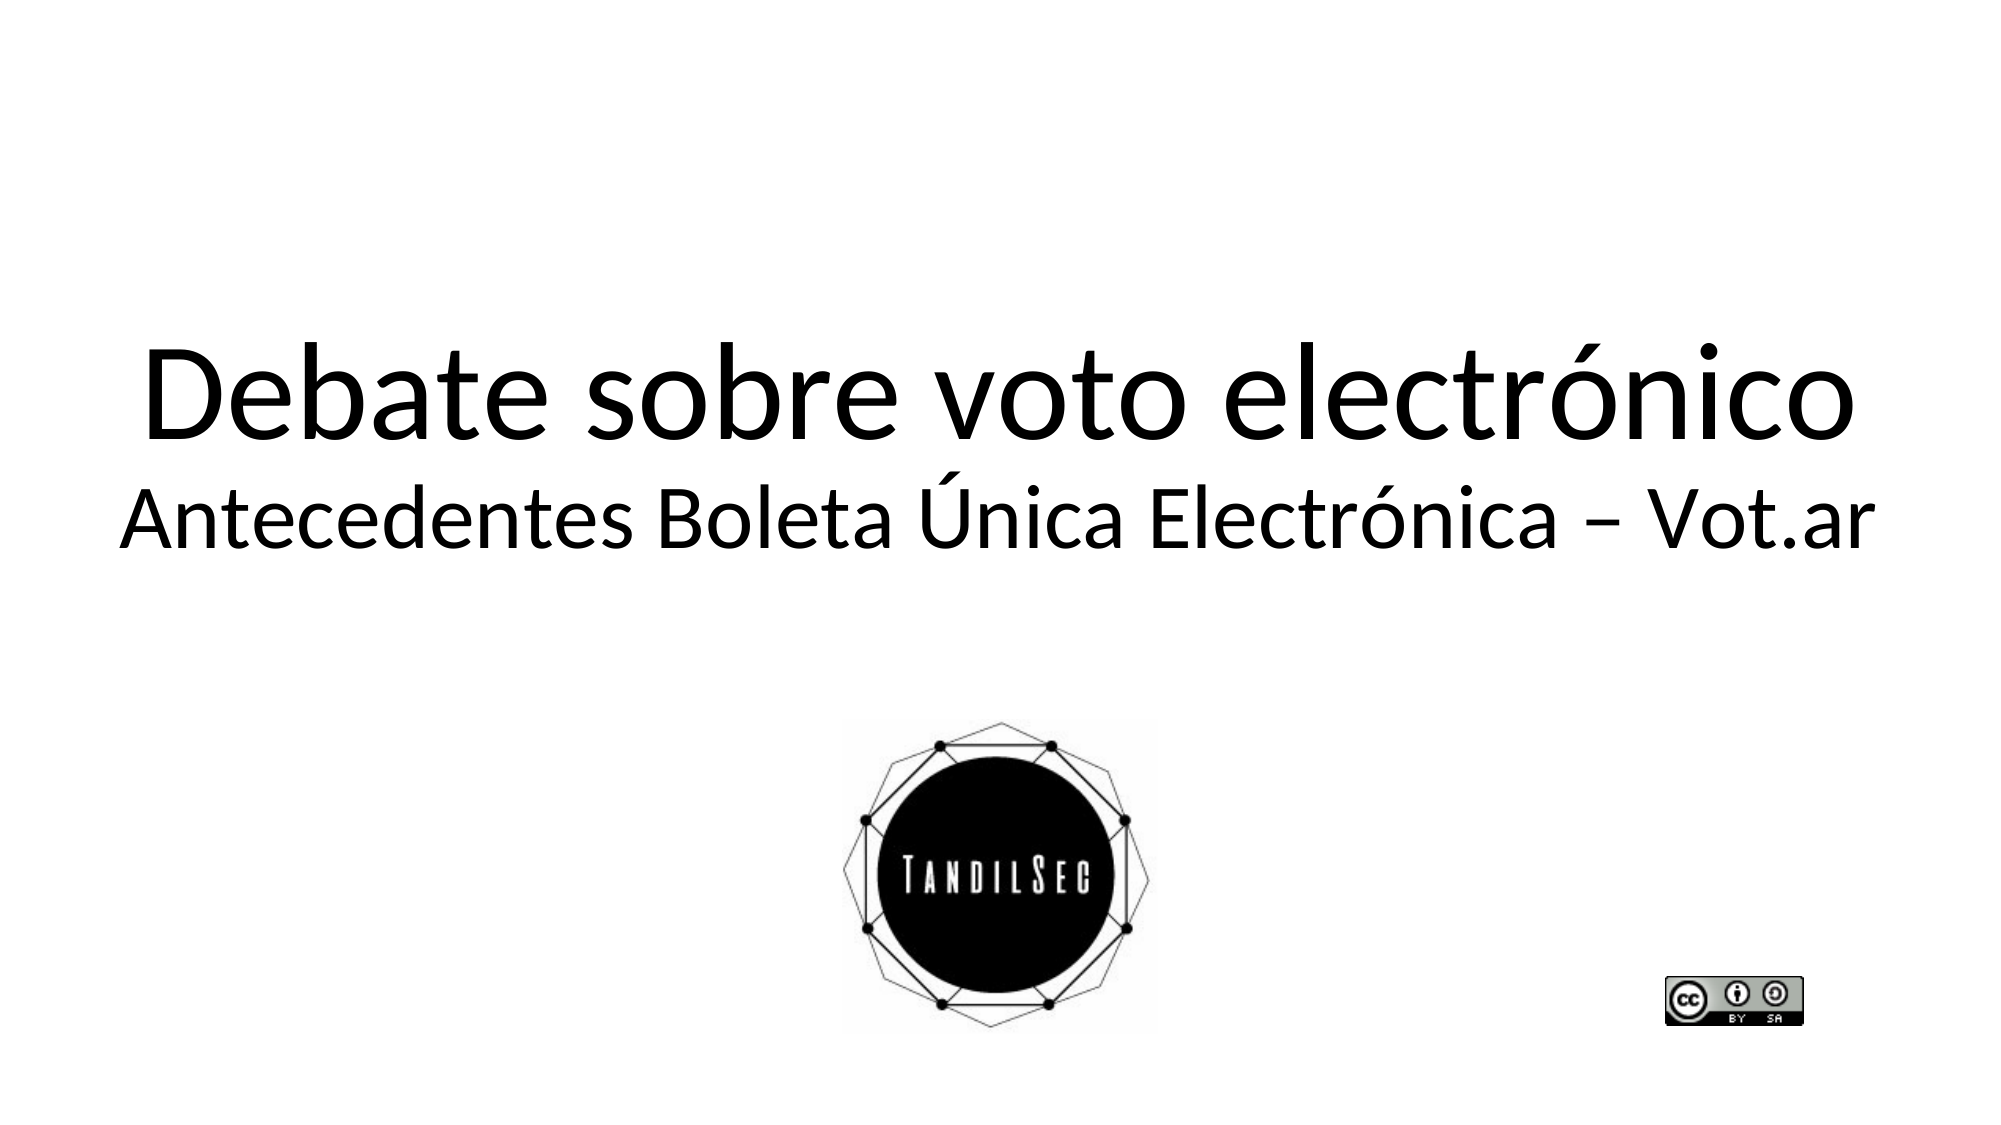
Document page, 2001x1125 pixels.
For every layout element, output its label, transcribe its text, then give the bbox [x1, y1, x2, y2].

title Debate sobre voto electrónico Antecedentes Boleta Única Electrónica – Vot.ar [48, 184, 1952, 576]
picture [1665, 976, 1804, 1026]
picture [842, 719, 1158, 1034]
